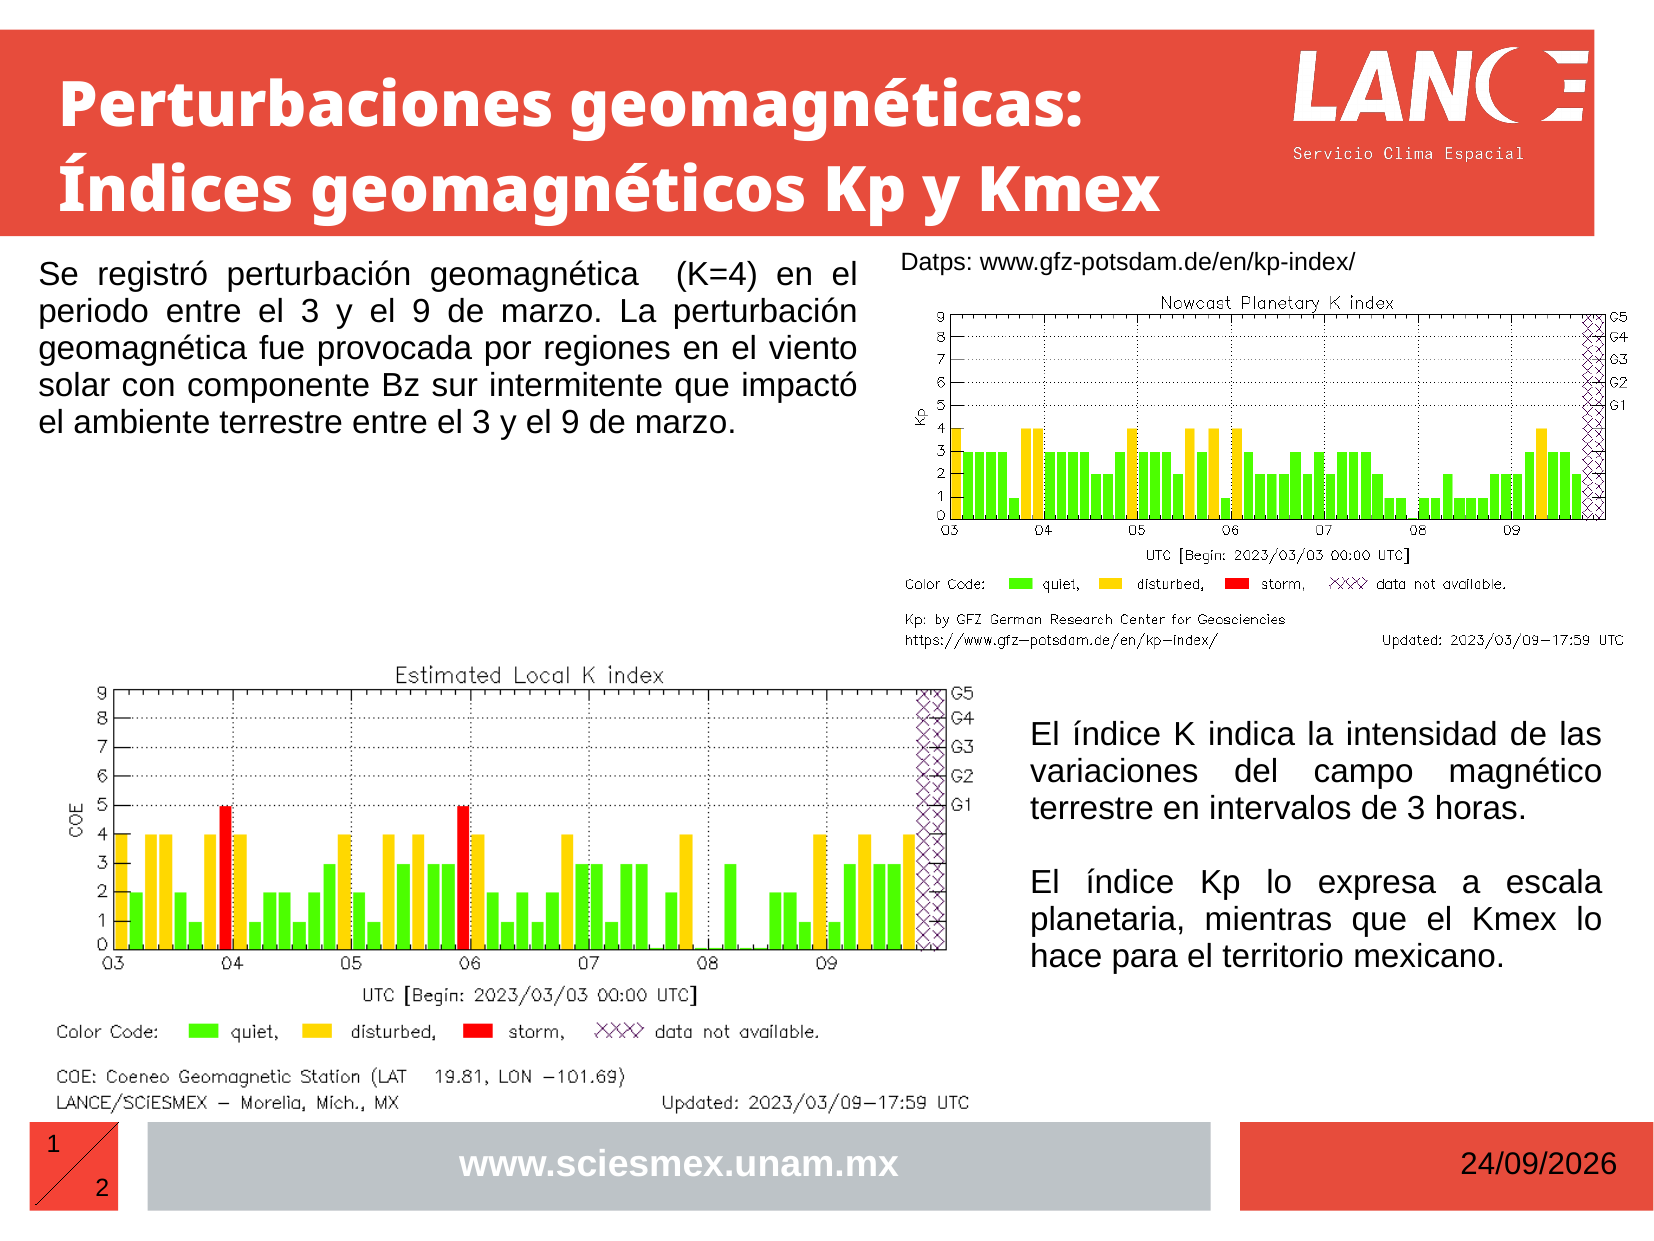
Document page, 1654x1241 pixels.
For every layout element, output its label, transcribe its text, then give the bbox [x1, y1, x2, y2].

text_box Datps: www.gfz-potsdam.de/en/kp-index/ [885, 240, 1654, 284]
picture [1293, 47, 1589, 162]
text_box www.sciesmex.unam.mx [153, 1122, 1205, 1205]
text_box El índice K indica la intensidad de las variaciones del campo magnético terrestre en intervalos de 3 horas. El índice Kp lo expresa a escala planetaria, mientras que el Kmex lo hace para el territorio mexicano. [1015, 707, 1619, 1052]
text_box 09/03/2023 [1424, 1122, 1654, 1205]
text_box Se registró perturbación geomagnética (K=4) en el periodo entre el 3 y el 9 de marzo. La perturbación geomagnética fue provocada por regiones en el viento solar con componente Bz sur intermitente que impactó el ambiente terrestre entre el 3 y el 9 de marzo. [23, 248, 875, 650]
title Perturbaciones geomagnéticas: Índices geomagnéticos Kp y Kmex [59, 59, 1312, 207]
text_box 2 [35, 1151, 125, 1209]
picture [47, 277, 1642, 1116]
text_box <número> [31, 1122, 176, 1170]
